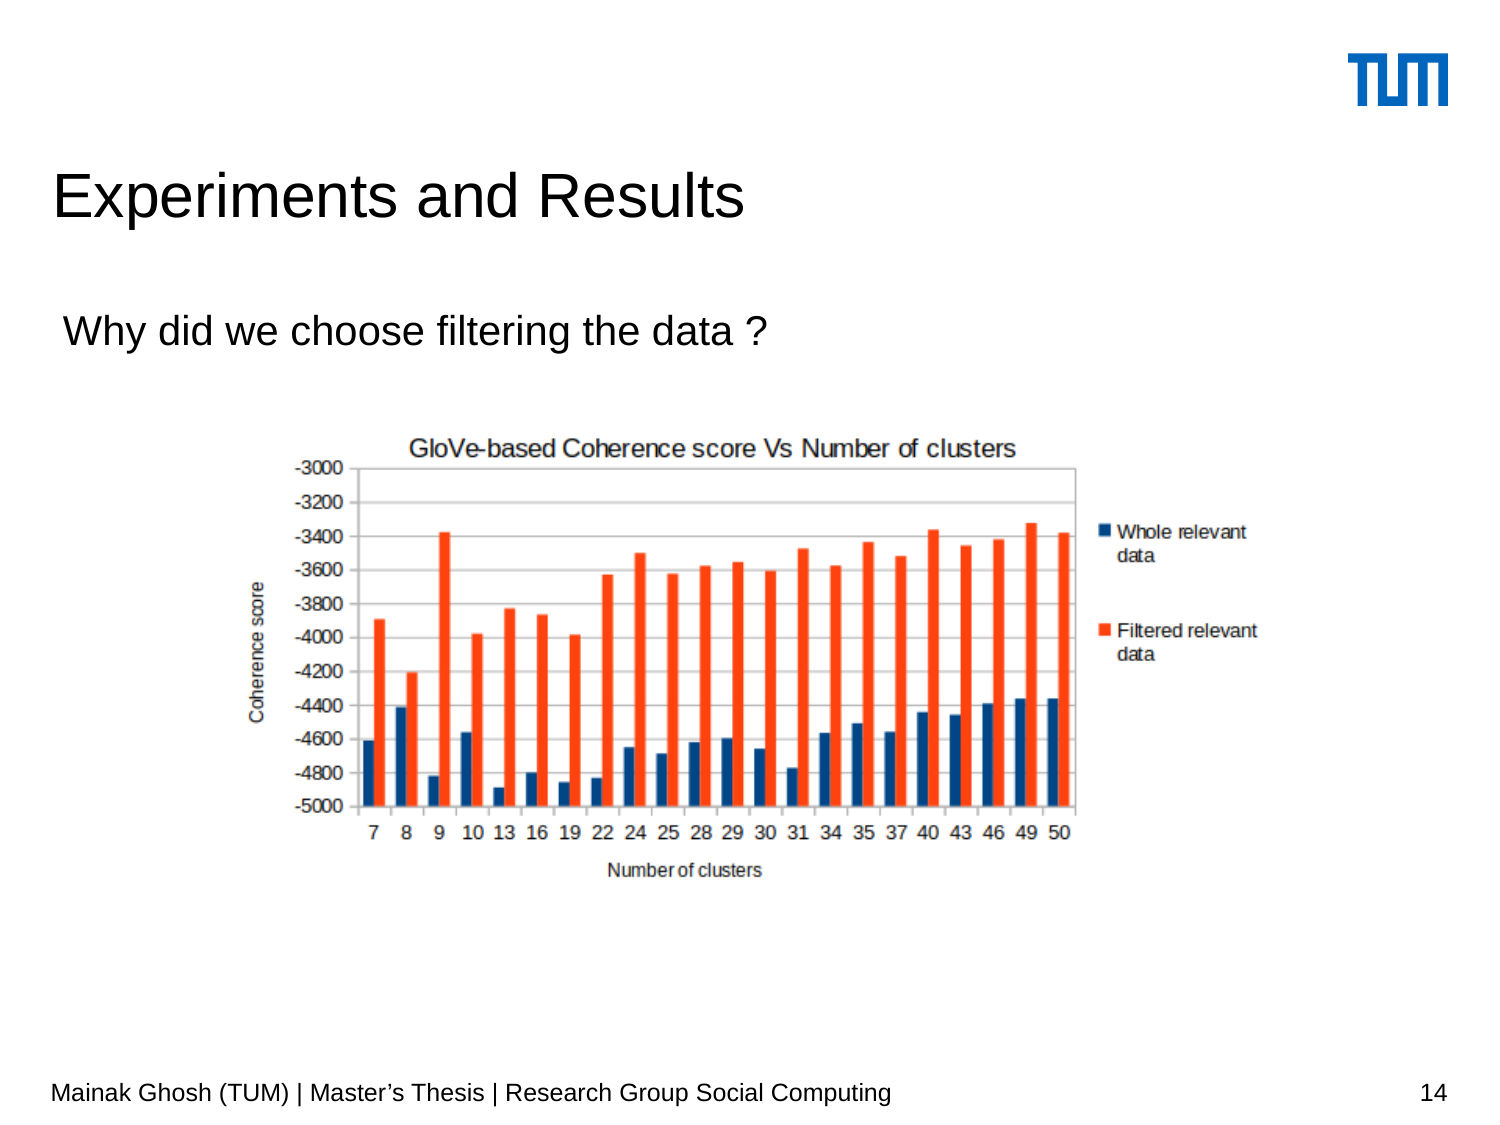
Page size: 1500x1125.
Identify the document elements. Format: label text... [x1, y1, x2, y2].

picture [240, 434, 1269, 886]
slide_number <number> [1112, 1061, 1448, 1122]
text_box Why did we choose filtering the data ? [48, 299, 1369, 362]
title Experiments and Results [52, 163, 1449, 231]
text_box Mainak Ghosh (TUM) | Master’s Thesis | Research Group Social Computing [50, 1061, 1112, 1122]
